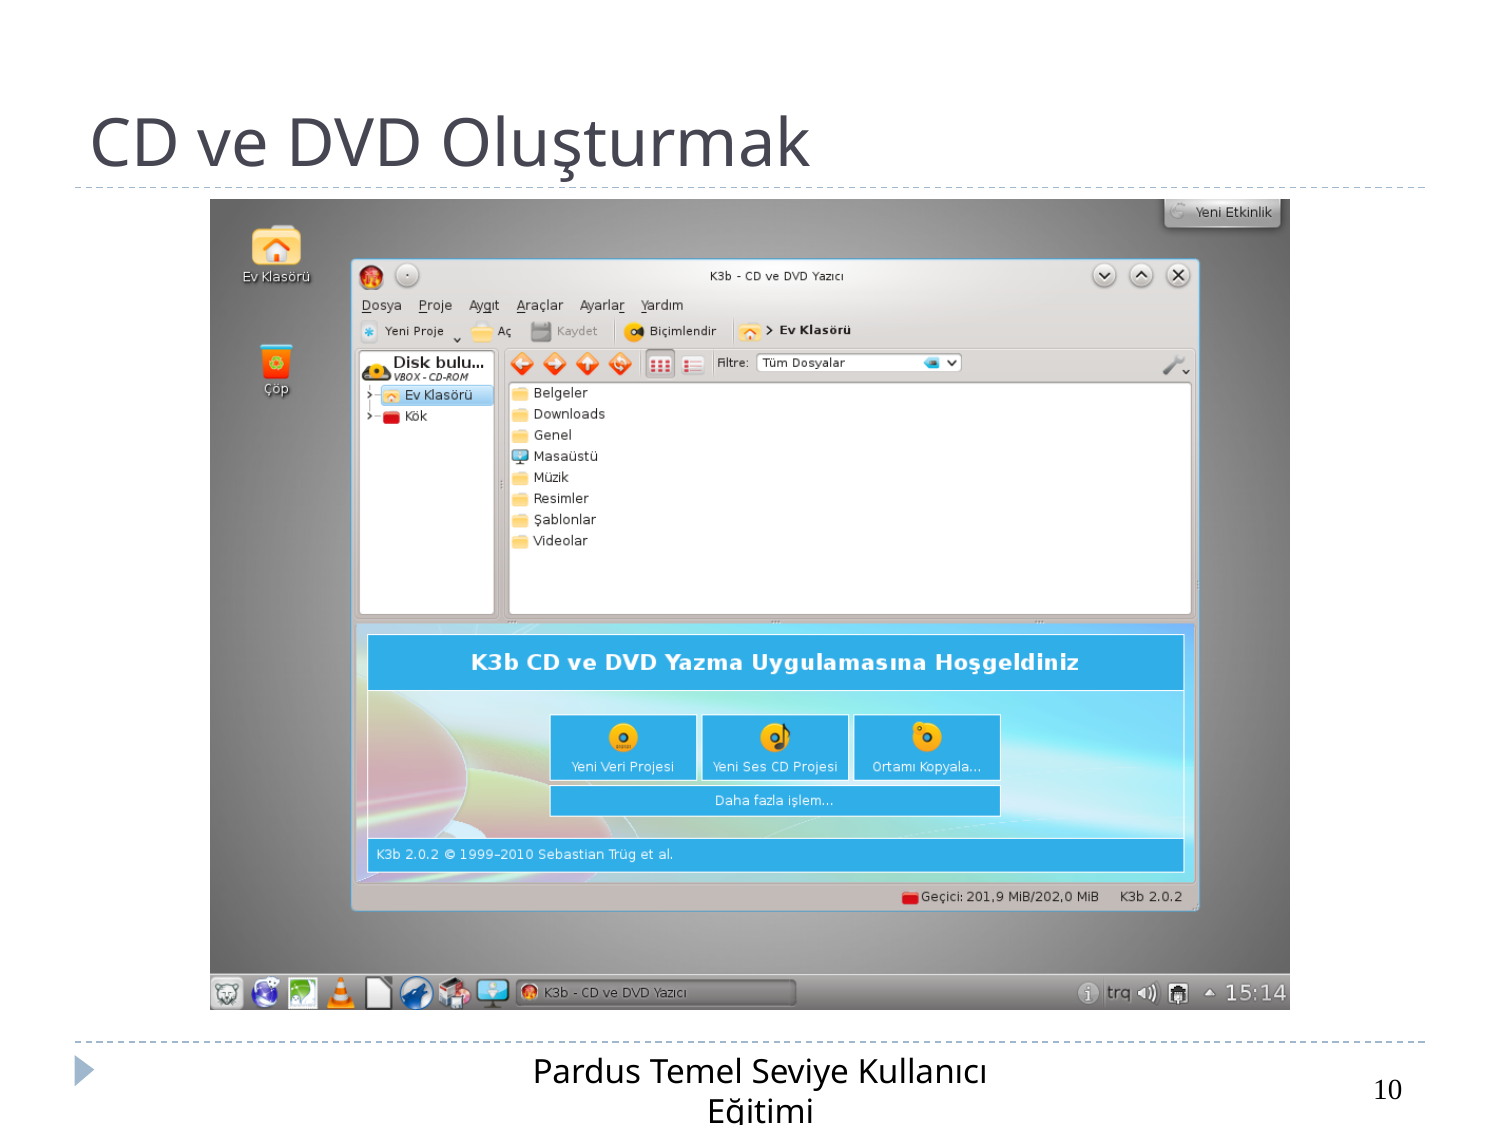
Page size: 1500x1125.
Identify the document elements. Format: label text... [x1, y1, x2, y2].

title CD ve DVD Oluşturmak [75, 24, 1425, 188]
picture [210, 199, 1290, 1010]
